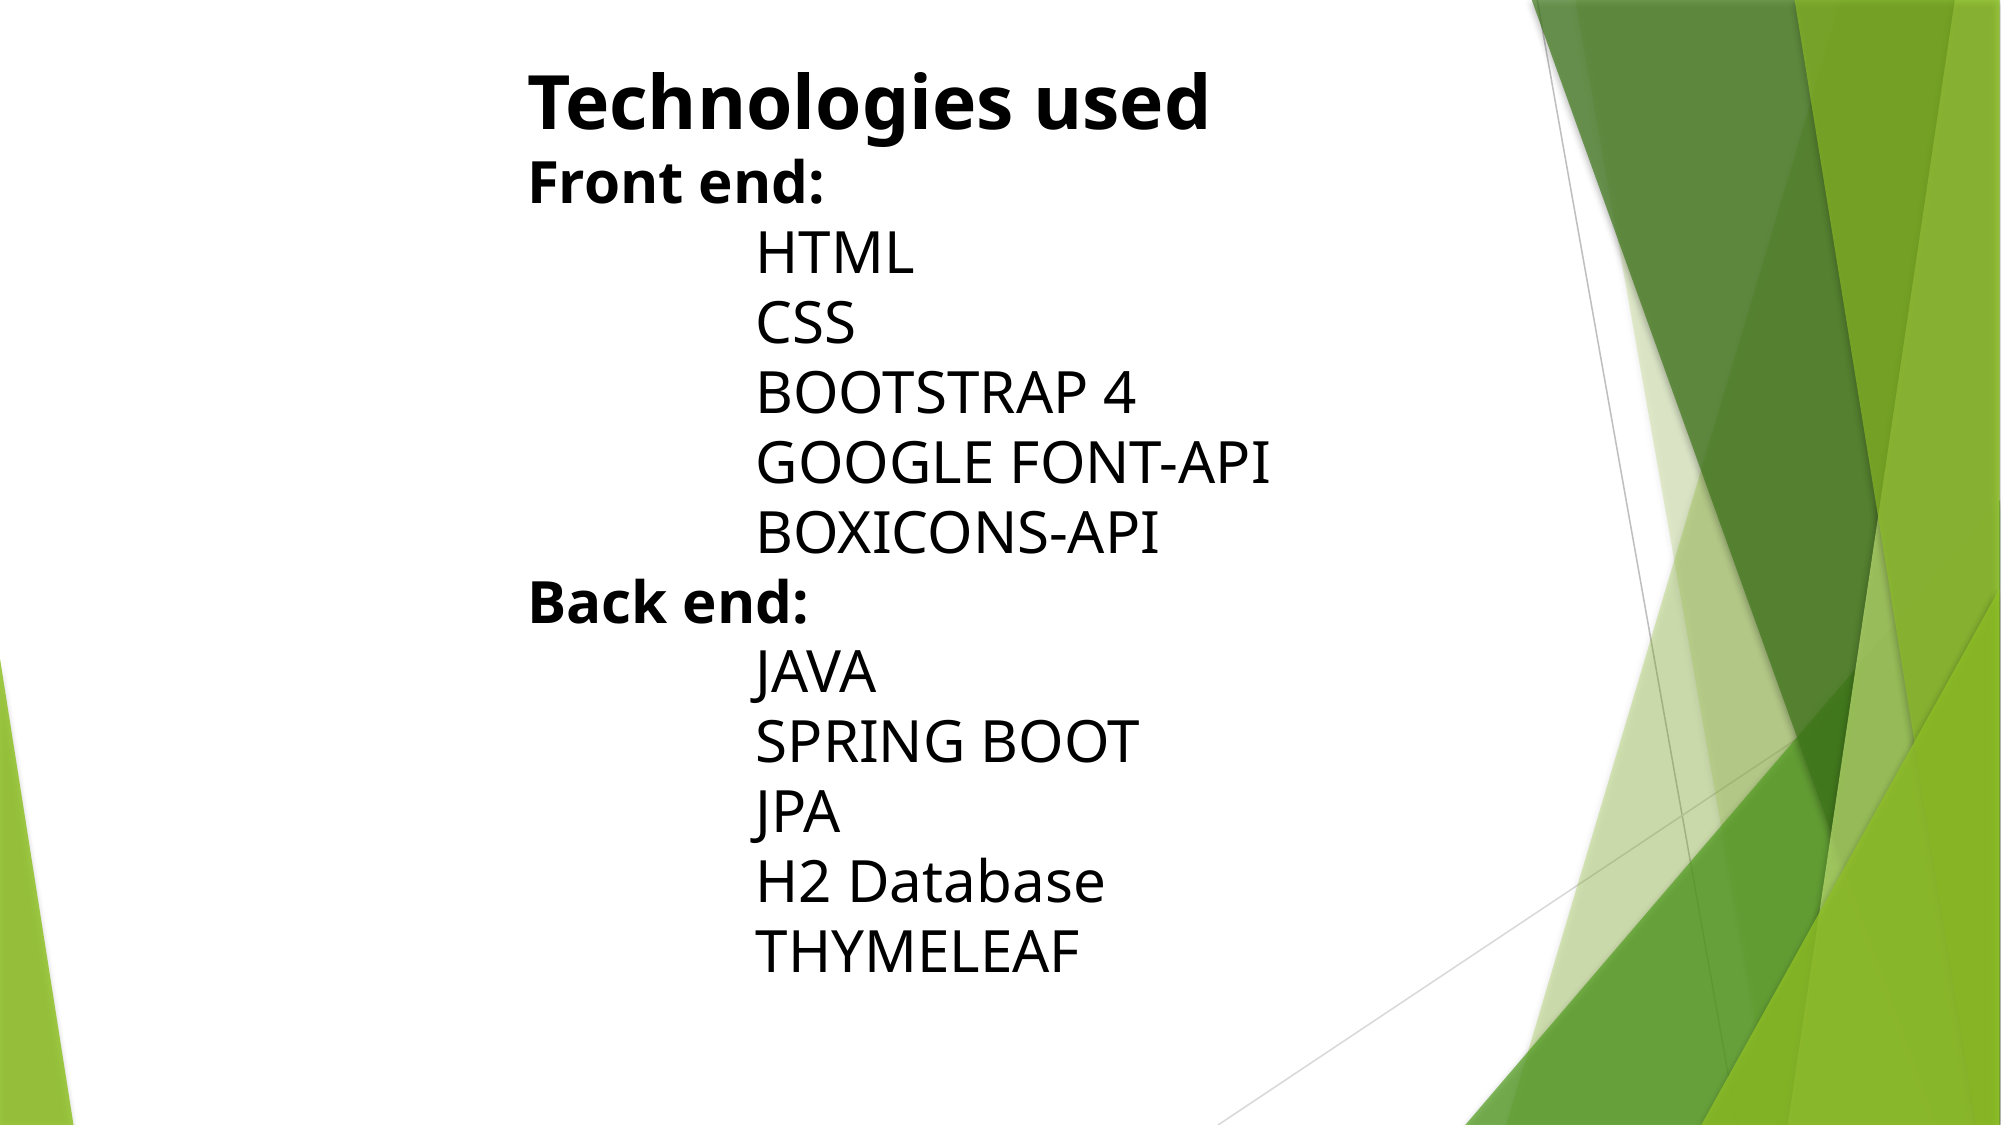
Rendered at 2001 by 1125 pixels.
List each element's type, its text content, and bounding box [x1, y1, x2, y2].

text_box Technologies used Front end: HTML CSS BOOTSTRAP 4 GOOGLE FONT-API BOXICONS-API Back end: JAVA SPRING BOOT JPA H2 Database THYMELEAF [512, 47, 2000, 993]
